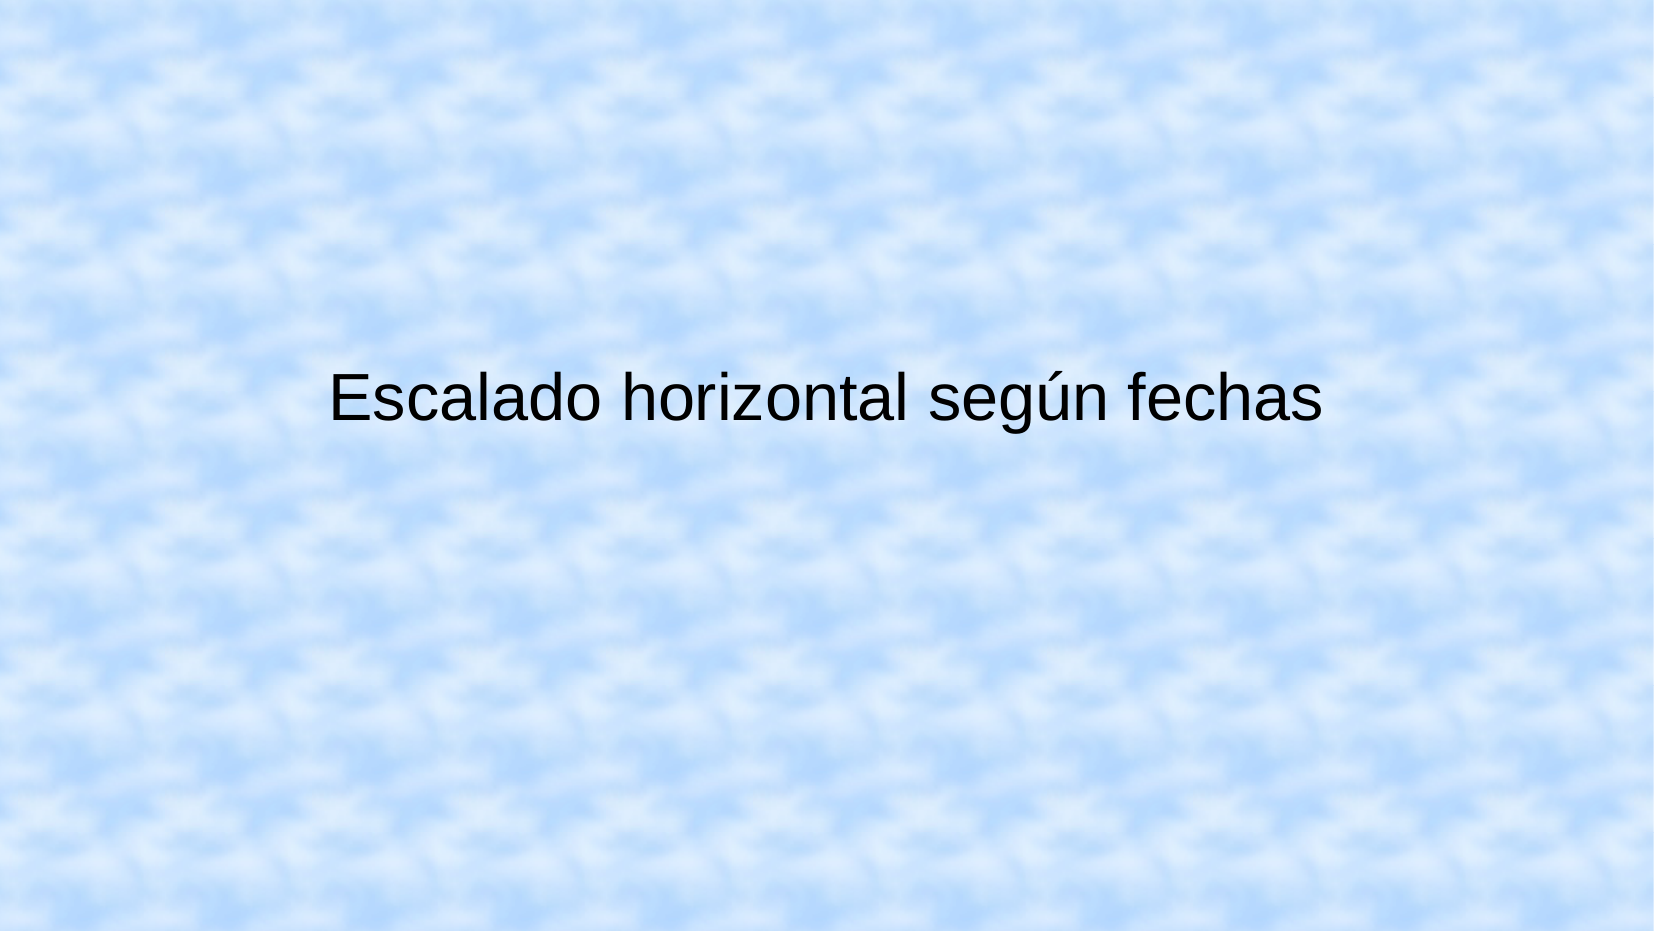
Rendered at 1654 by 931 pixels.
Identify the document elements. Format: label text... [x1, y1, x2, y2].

picture [0, 0, 1654, 931]
subtitle Escalado horizontal según fechas [82, 36, 1571, 758]
